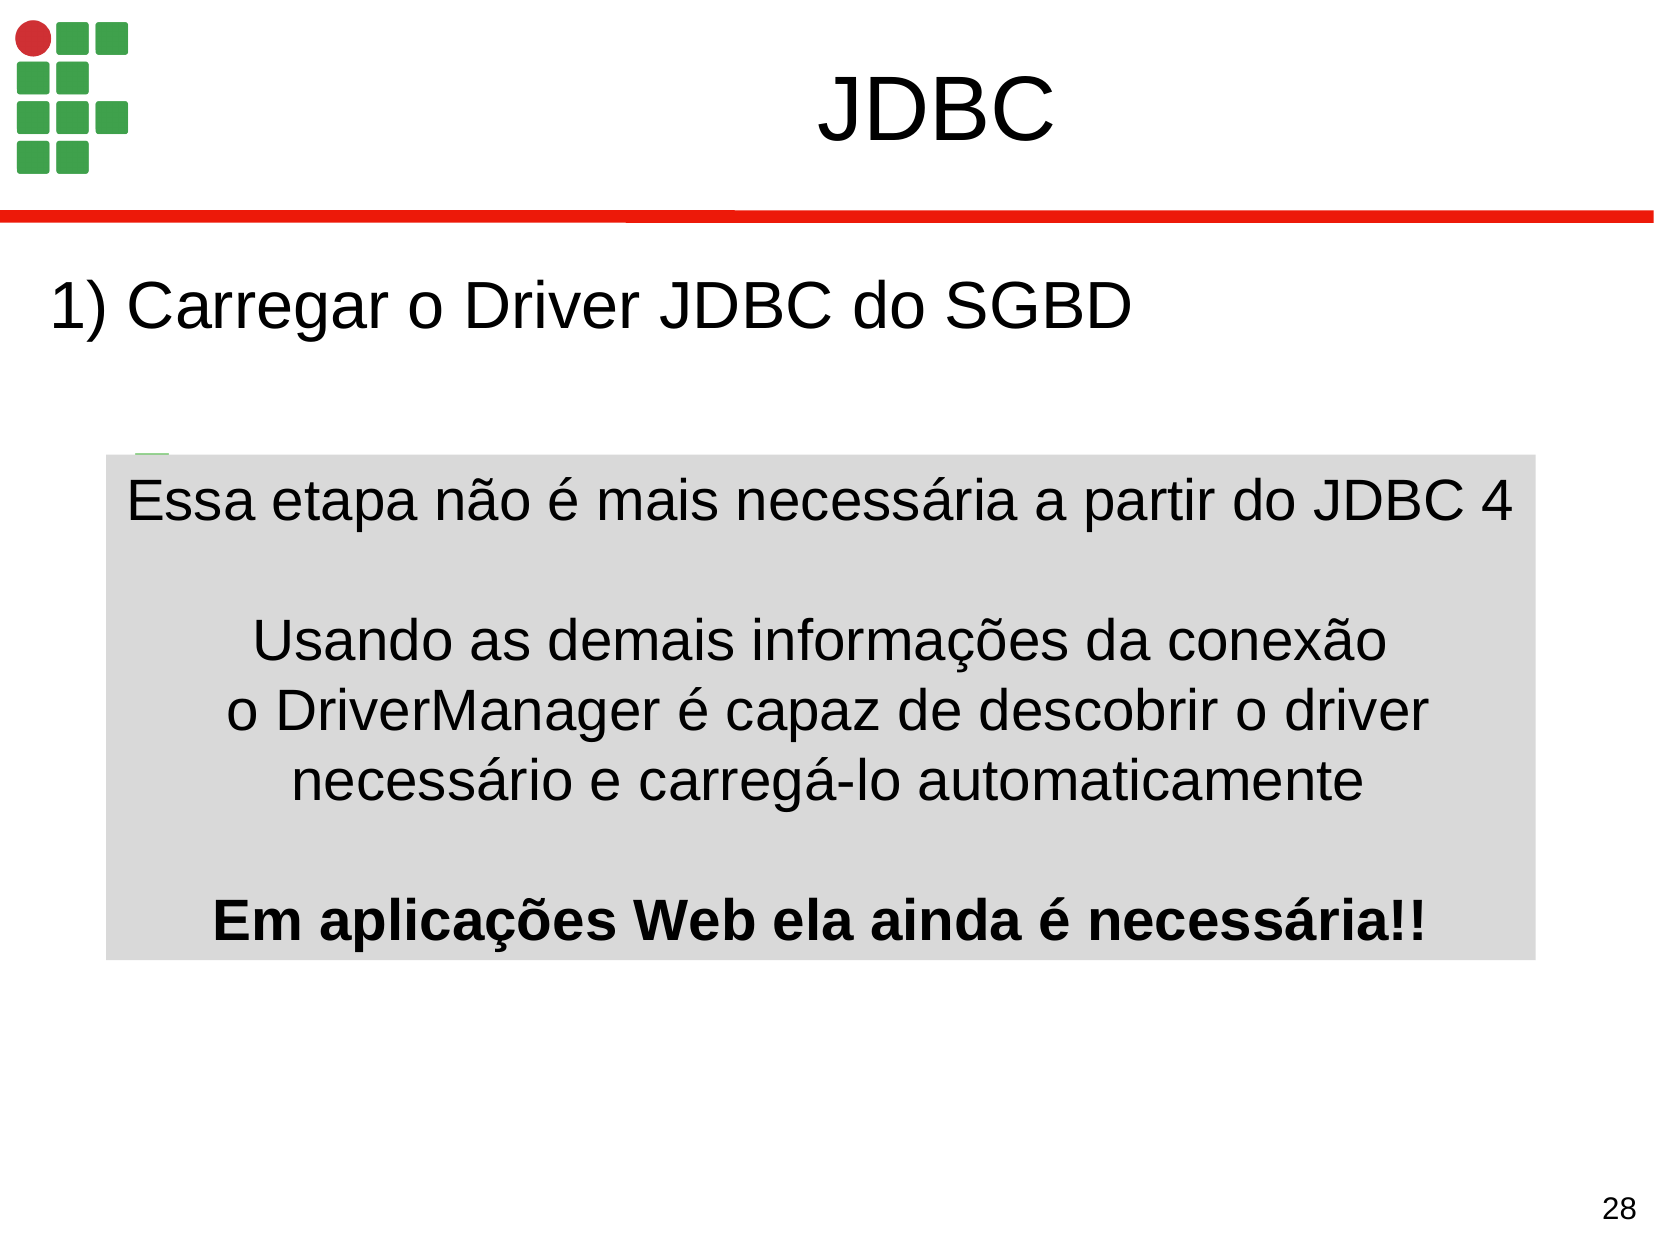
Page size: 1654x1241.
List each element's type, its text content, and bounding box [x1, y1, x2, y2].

text_box <number> [1185, 1179, 1654, 1220]
text_box JDBC [253, 0, 1622, 207]
picture [14, 16, 130, 178]
text_box 1) Carregar o Driver JDBC do SGBD Temos que registrar o driver usando o seguinte comando Class.forName(“com.mysql.jdbc.Driver"); Chamando Class.forName, automaticamente criam [32, 253, 1654, 1205]
text_box Essa etapa não é mais necessária a partir do JDBC 4 Usando as demais informações da conexão o DriverManager é capaz de descobrir o driver necessário e carregá-lo automaticamente Em aplicações Web ela ainda é necessária!! [106, 454, 1536, 961]
